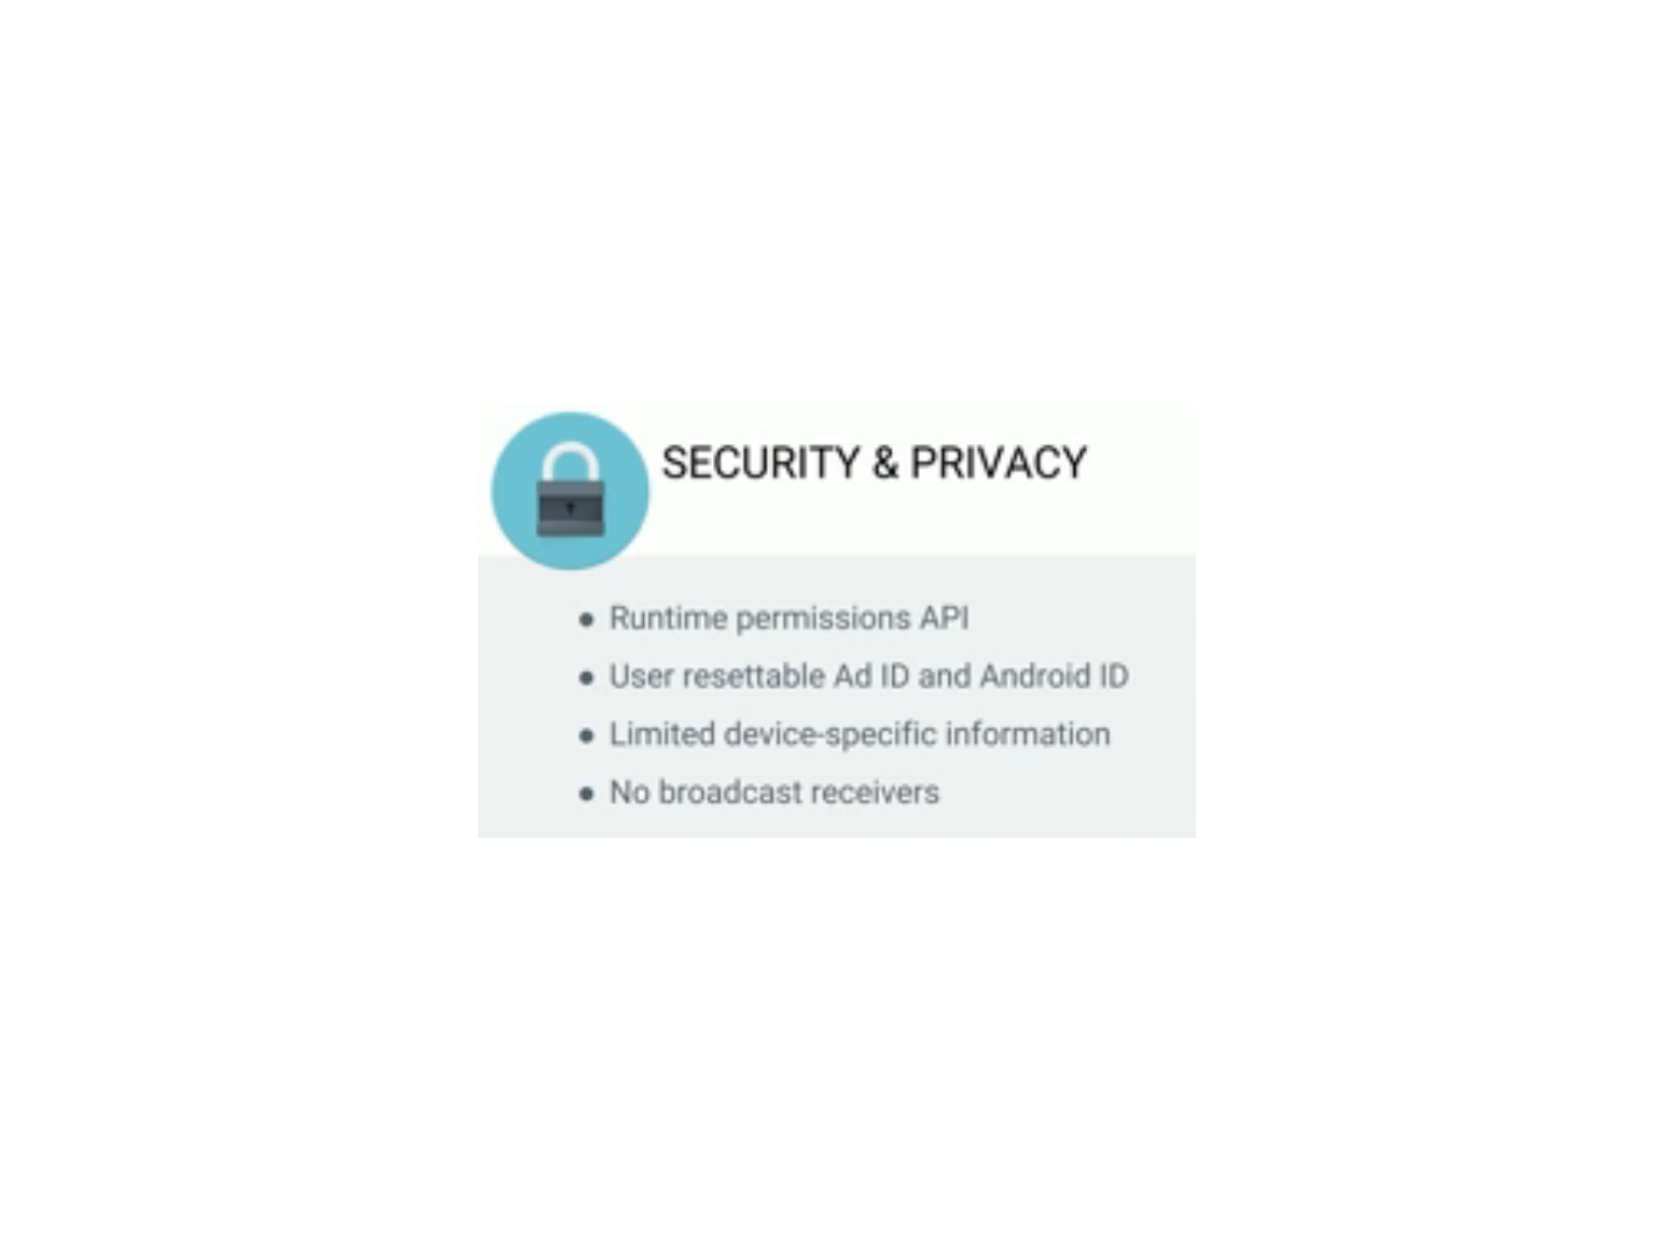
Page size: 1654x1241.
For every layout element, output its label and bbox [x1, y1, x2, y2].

picture [478, 404, 1196, 838]
